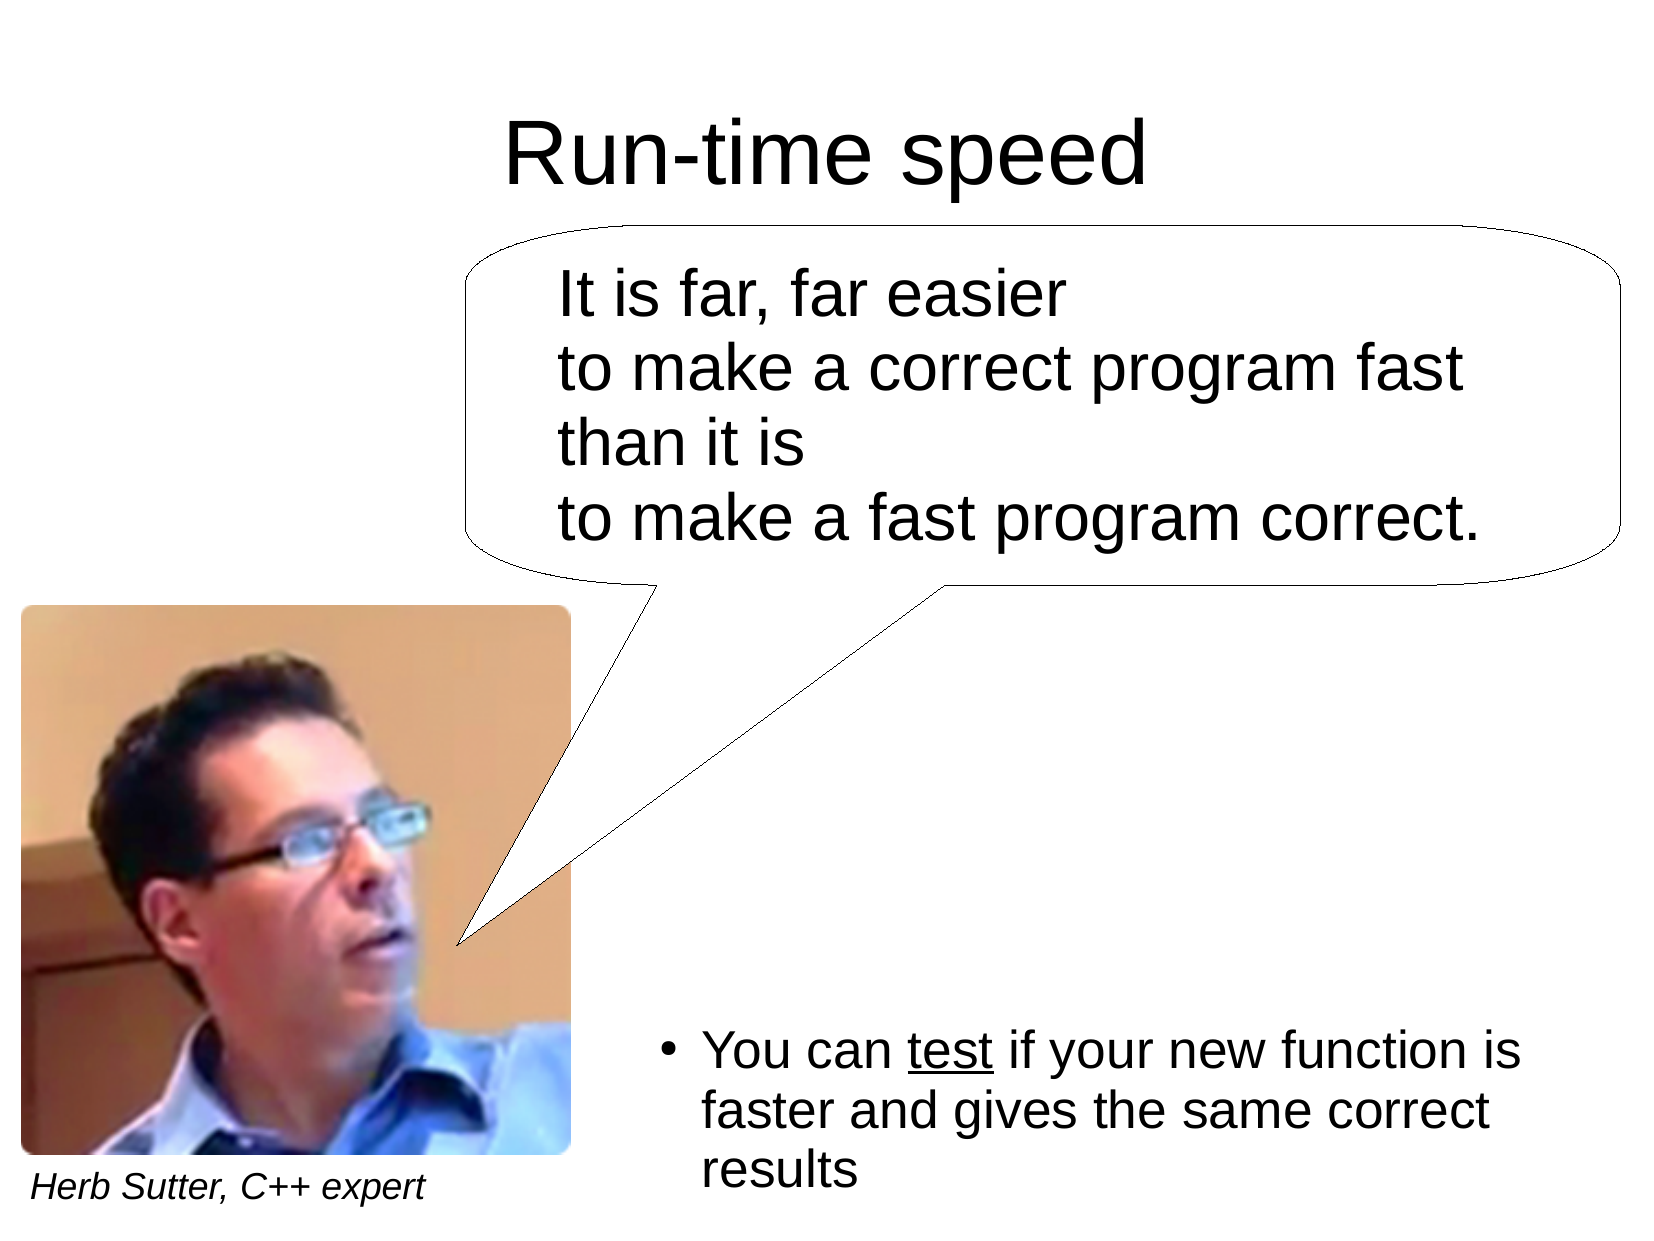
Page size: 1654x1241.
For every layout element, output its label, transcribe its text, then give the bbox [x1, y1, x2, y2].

list You can test if your new function is faster and gives the same correct results [645, 1020, 1616, 1201]
title Run-time speed [82, 49, 1571, 257]
picture [21, 605, 571, 1156]
text_box Herb Sutter, C++ expert [15, 1158, 564, 1216]
text_box It is far, far easier to make a correct program fast than it is to make a fast program correct. [456, 225, 1621, 946]
